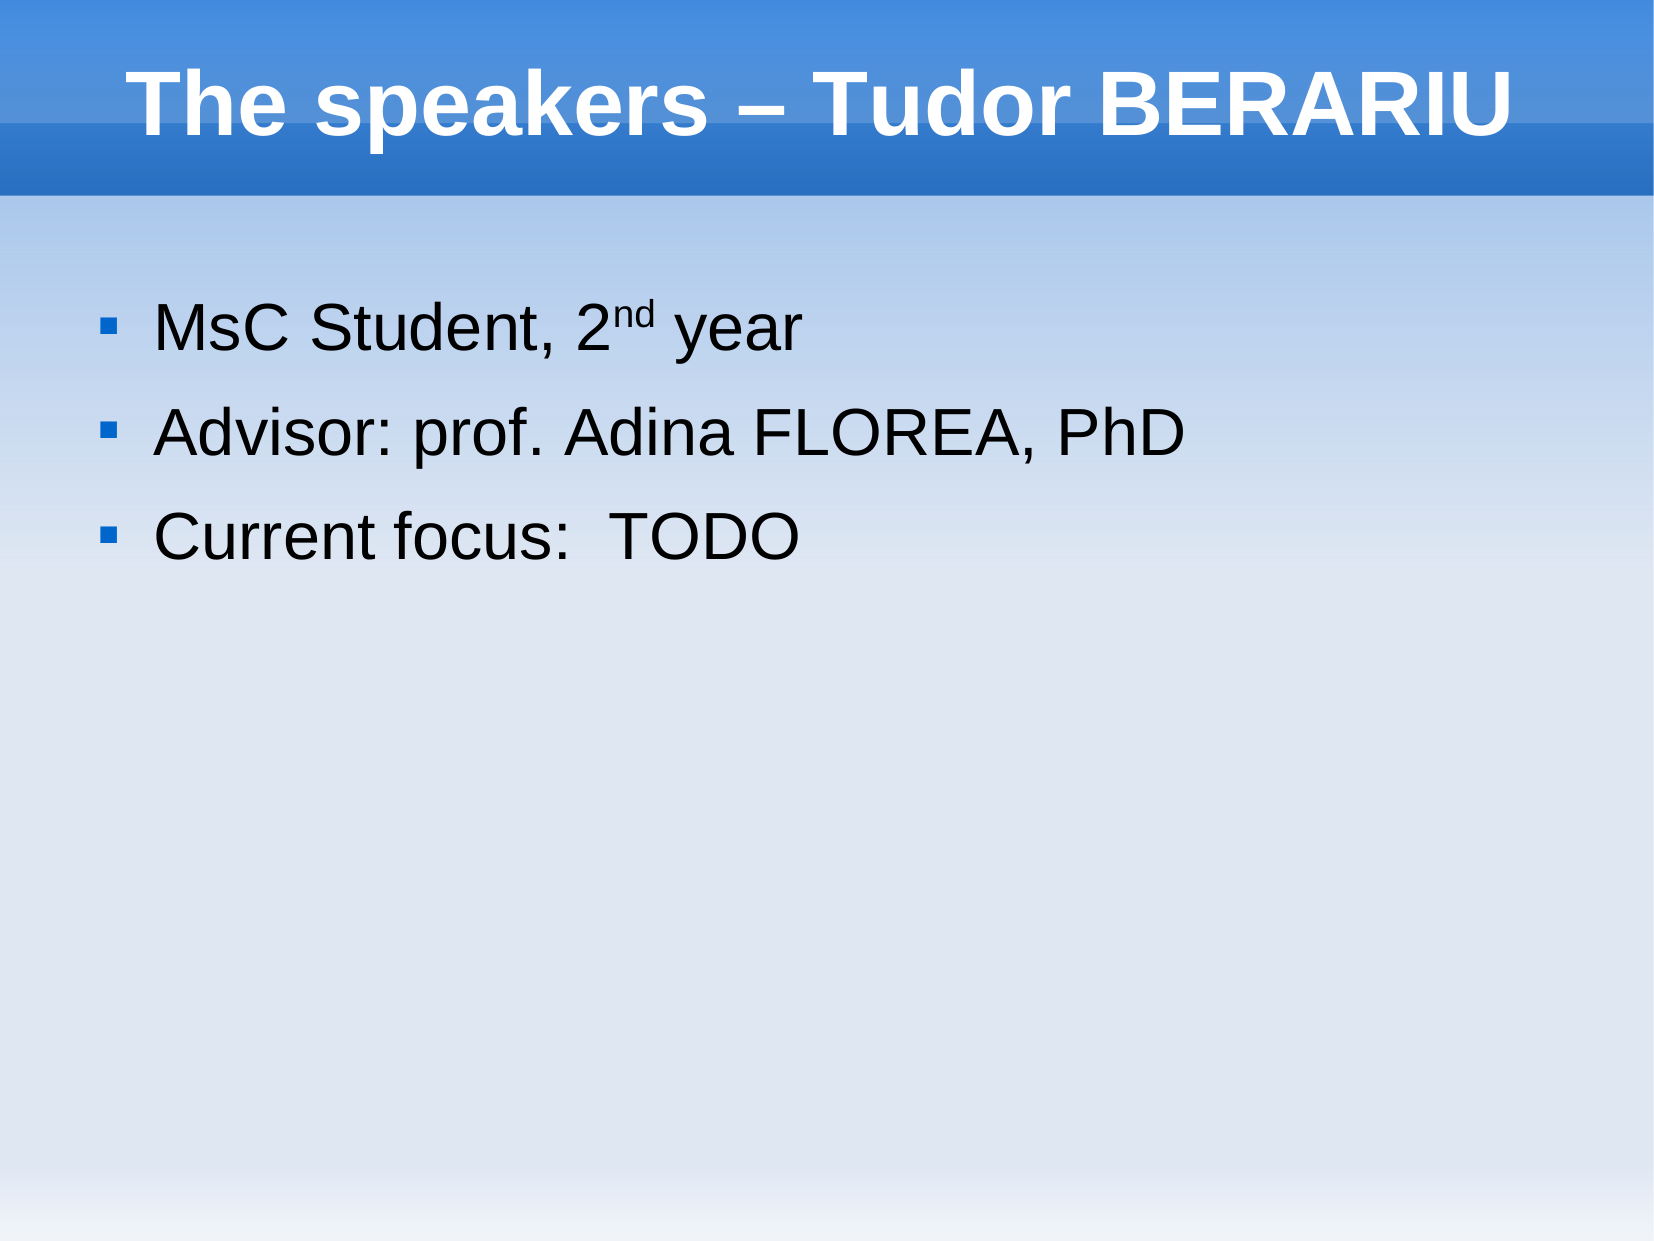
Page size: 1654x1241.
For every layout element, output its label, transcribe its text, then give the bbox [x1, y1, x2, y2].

picture [0, 0, 1654, 1241]
title The speakers – Tudor BERARIU [76, 7, 1565, 200]
list MsC Student, 2nd year Advisor: prof. Adina FLOREA, PhD Current focus: TODO [82, 290, 1571, 1094]
